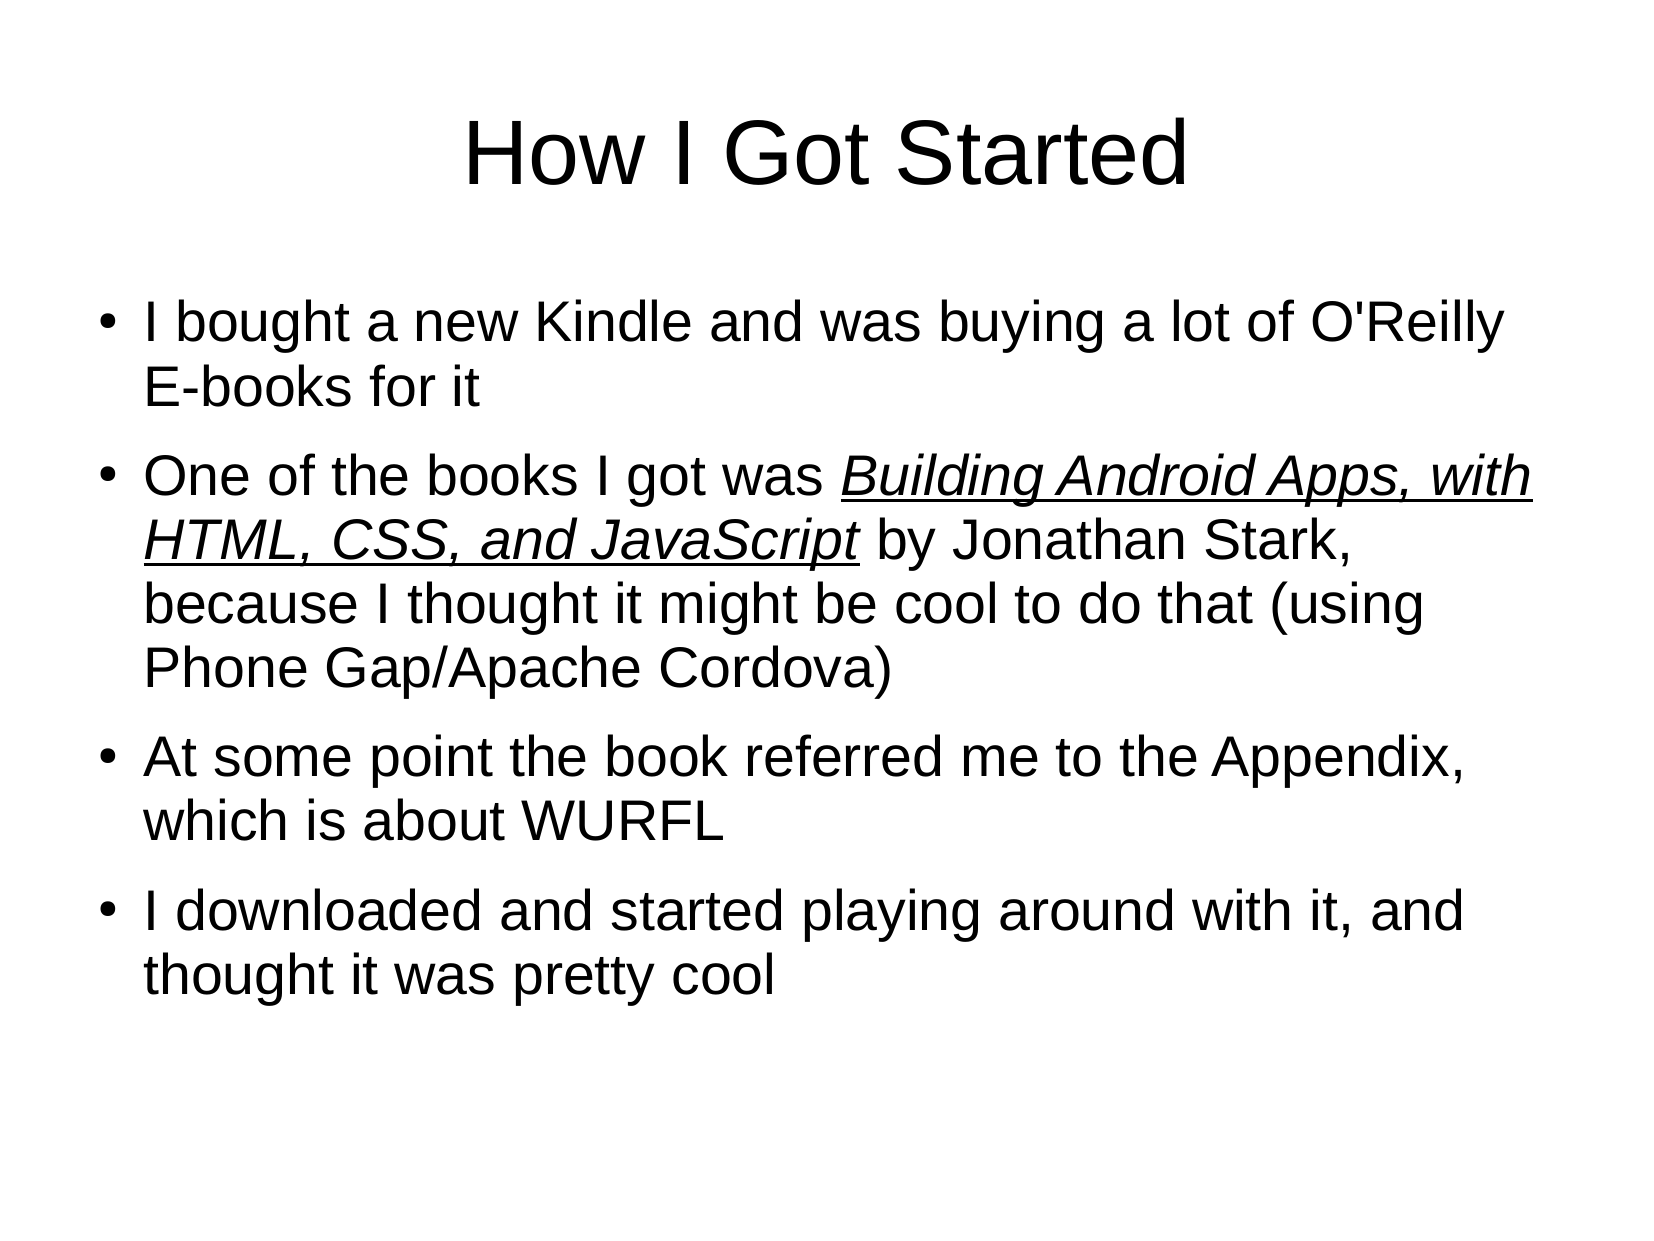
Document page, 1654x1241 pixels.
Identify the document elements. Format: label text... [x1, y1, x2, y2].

title How I Got Started [82, 49, 1571, 257]
list I bought a new Kindle and was buying a lot of O'Reilly E-books for it One of the books I got was Building Android Apps, with HTML, CSS, and JavaScript by Jonathan Stark, because I thought it might be cool to do that (using Phone Gap/Apache Cordova) At some point the book referred me to the Appendix, which is about WURFL I downloaded and started playing around with it, and thought it was pretty cool [82, 290, 1571, 1010]
